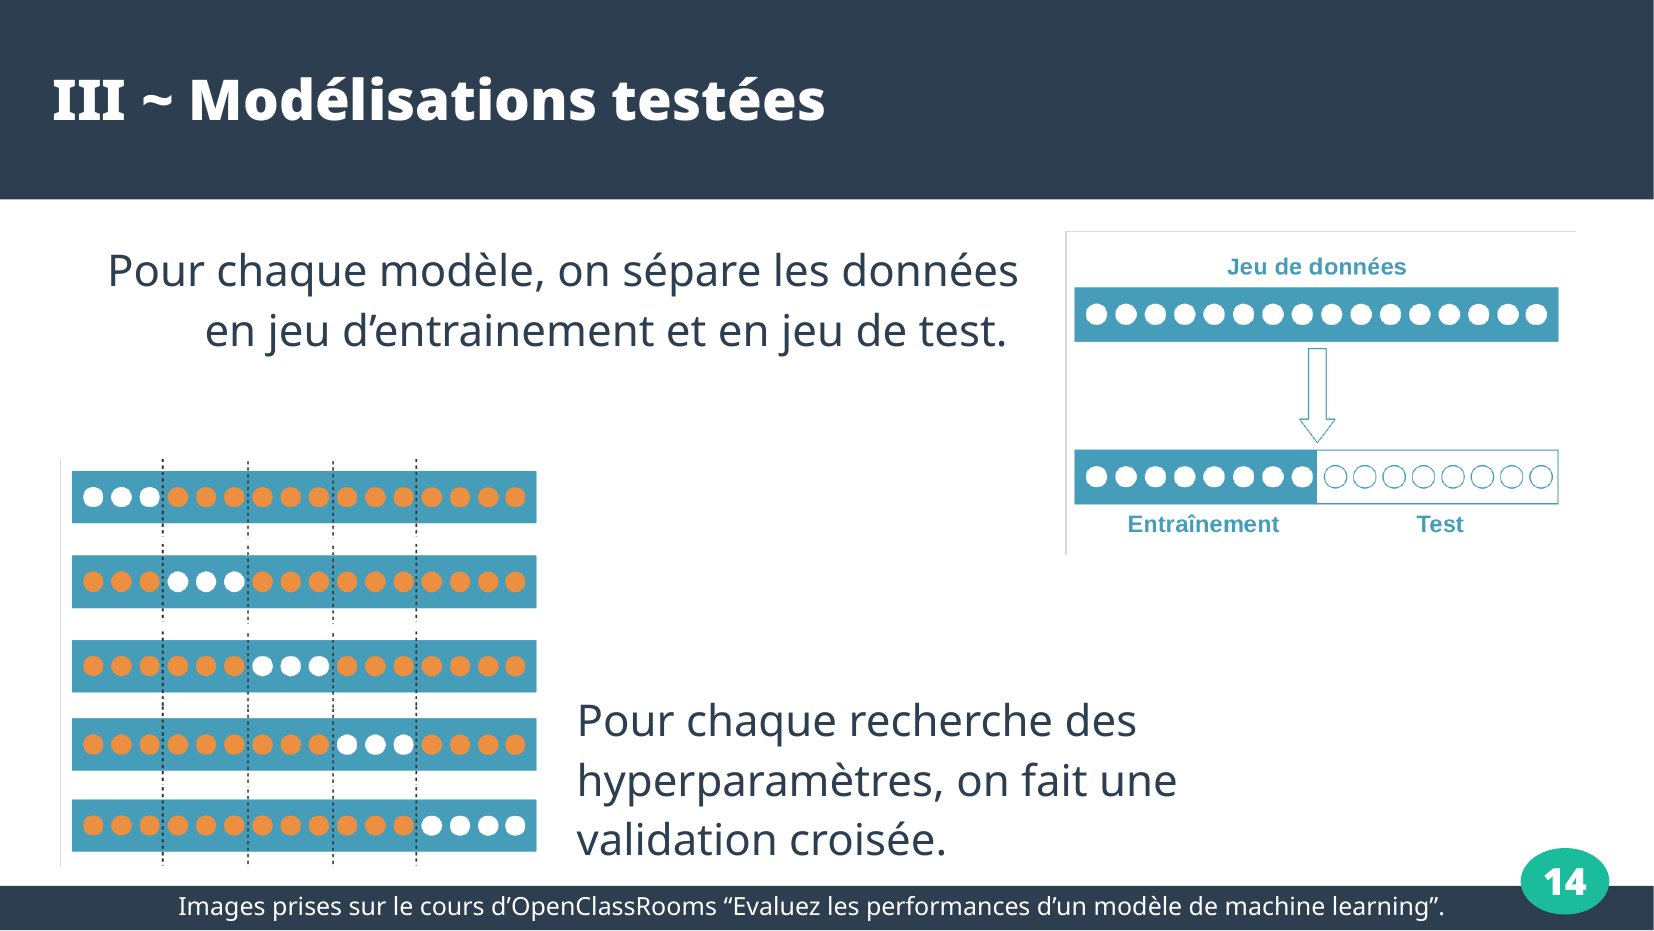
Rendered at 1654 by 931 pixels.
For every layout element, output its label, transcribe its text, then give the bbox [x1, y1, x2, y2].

list Images prises sur le cours d’OpenClassRooms “Evaluez les performances d’un modèle de machine learning”. [0, 888, 1606, 931]
picture [60, 459, 541, 867]
list Pour chaque modèle, on sépare les données en jeu d’entrainement et en jeu de test. [0, 240, 1021, 421]
title III ~ Modélisations testées [0, 39, 1621, 158]
list Pour chaque recherche des hyperparamètres, on fait une validation croisée. [435, 690, 1366, 882]
picture [1065, 231, 1576, 556]
